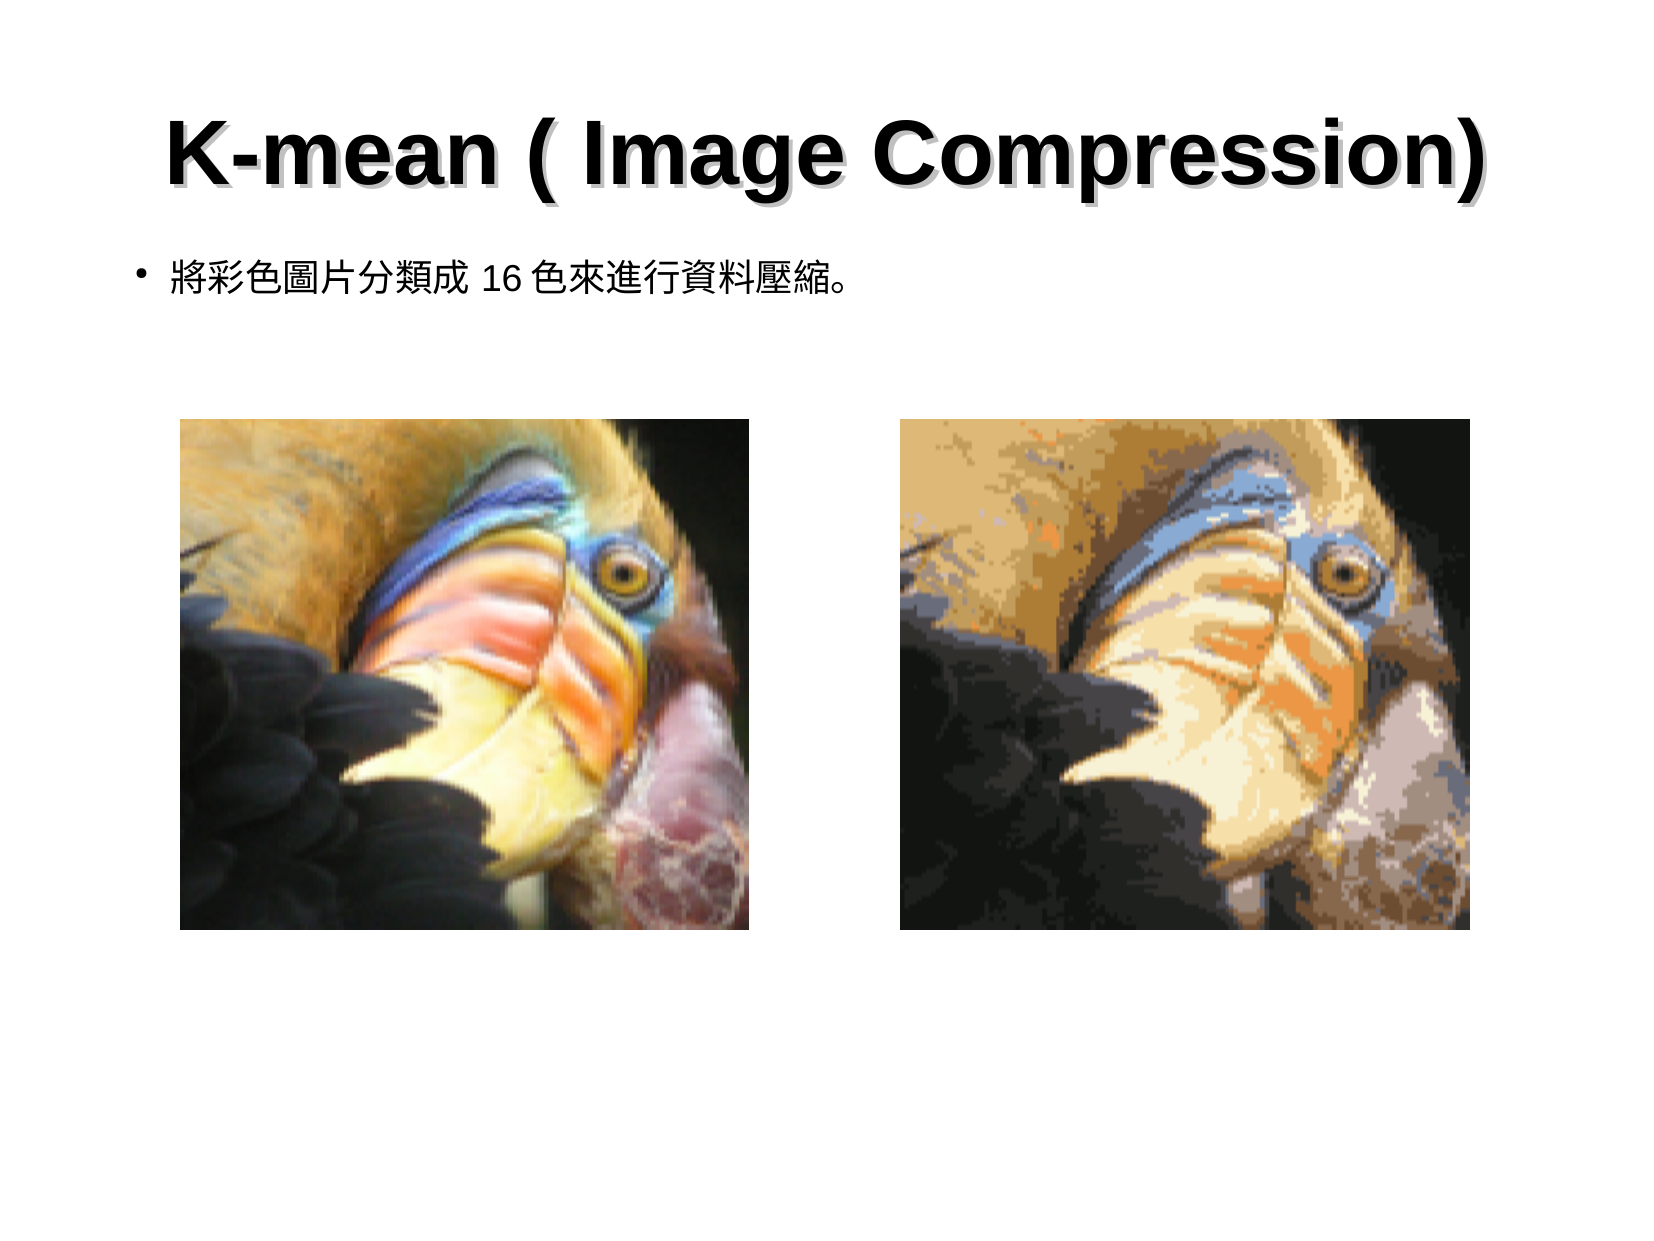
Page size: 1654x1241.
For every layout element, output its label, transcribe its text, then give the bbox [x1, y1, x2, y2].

picture [900, 419, 1470, 931]
text_box 將彩色圖片分類成16色來進行資料壓縮。 [120, 240, 1561, 305]
title K-mean ( Image Compression) [82, 49, 1571, 257]
picture [180, 419, 749, 931]
